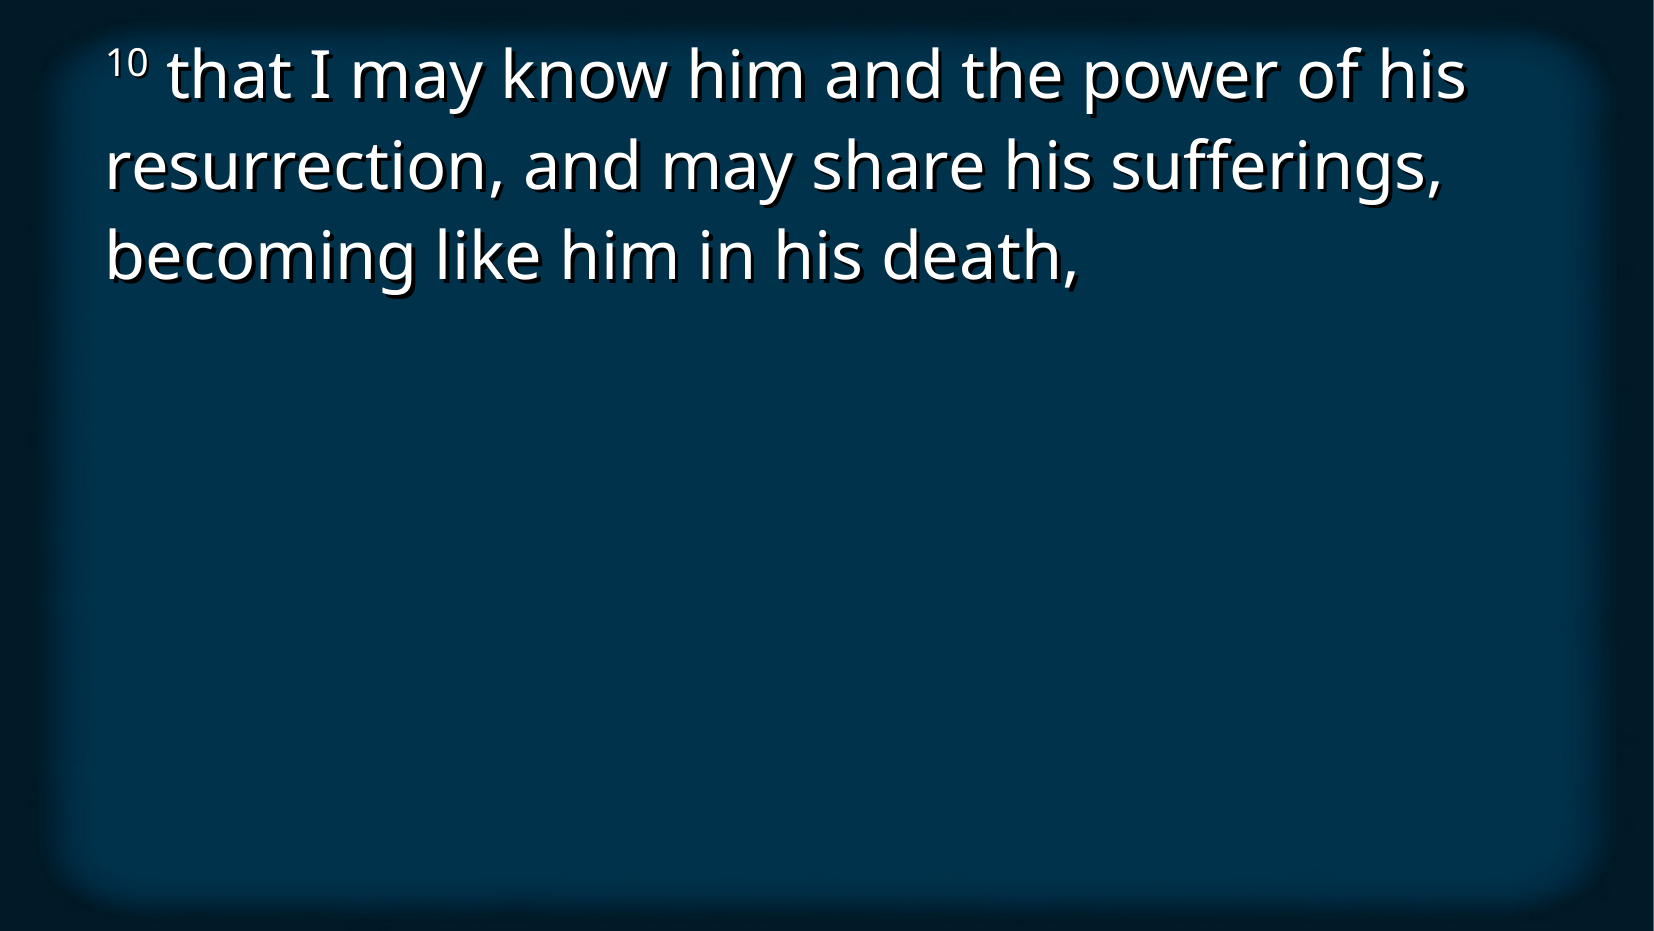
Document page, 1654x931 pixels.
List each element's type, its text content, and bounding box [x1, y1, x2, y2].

text_box 10 that I may know him and the power of his resurrection, and may share his sufferings, becoming like him in his death, [90, 19, 1576, 586]
picture [0, 0, 1654, 931]
